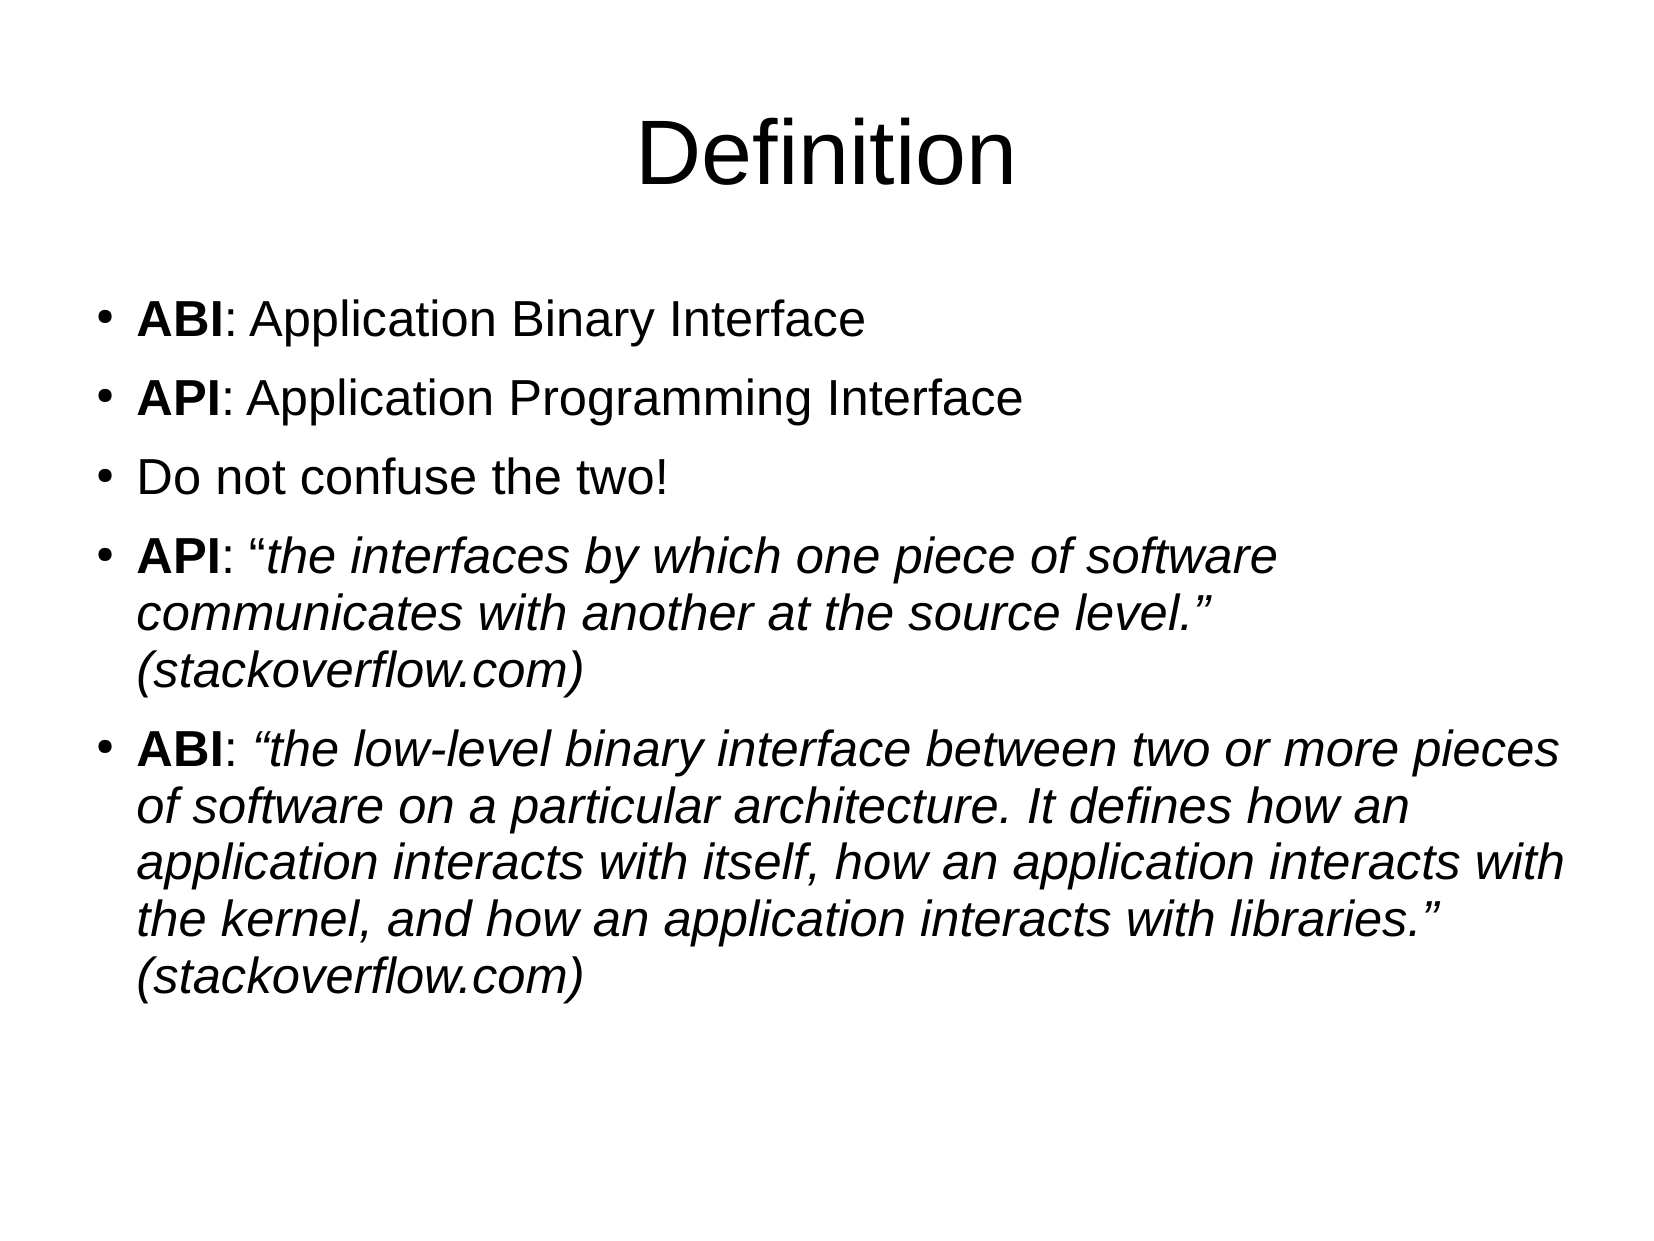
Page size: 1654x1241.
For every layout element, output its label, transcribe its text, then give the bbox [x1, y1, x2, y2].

list ABI: Application Binary Interface API: Application Programming Interface Do not confuse the two! API: “the interfaces by which one piece of software communicates with another at the source level.” (stackoverflow.com) ABI: “the low-level binary interface between two or more pieces of software on a particular architecture. It defines how an application interacts with itself, how an application interacts with the kernel, and how an application interacts with libraries.” (stackoverflow.com) [82, 290, 1571, 1010]
title Definition [82, 49, 1571, 257]
